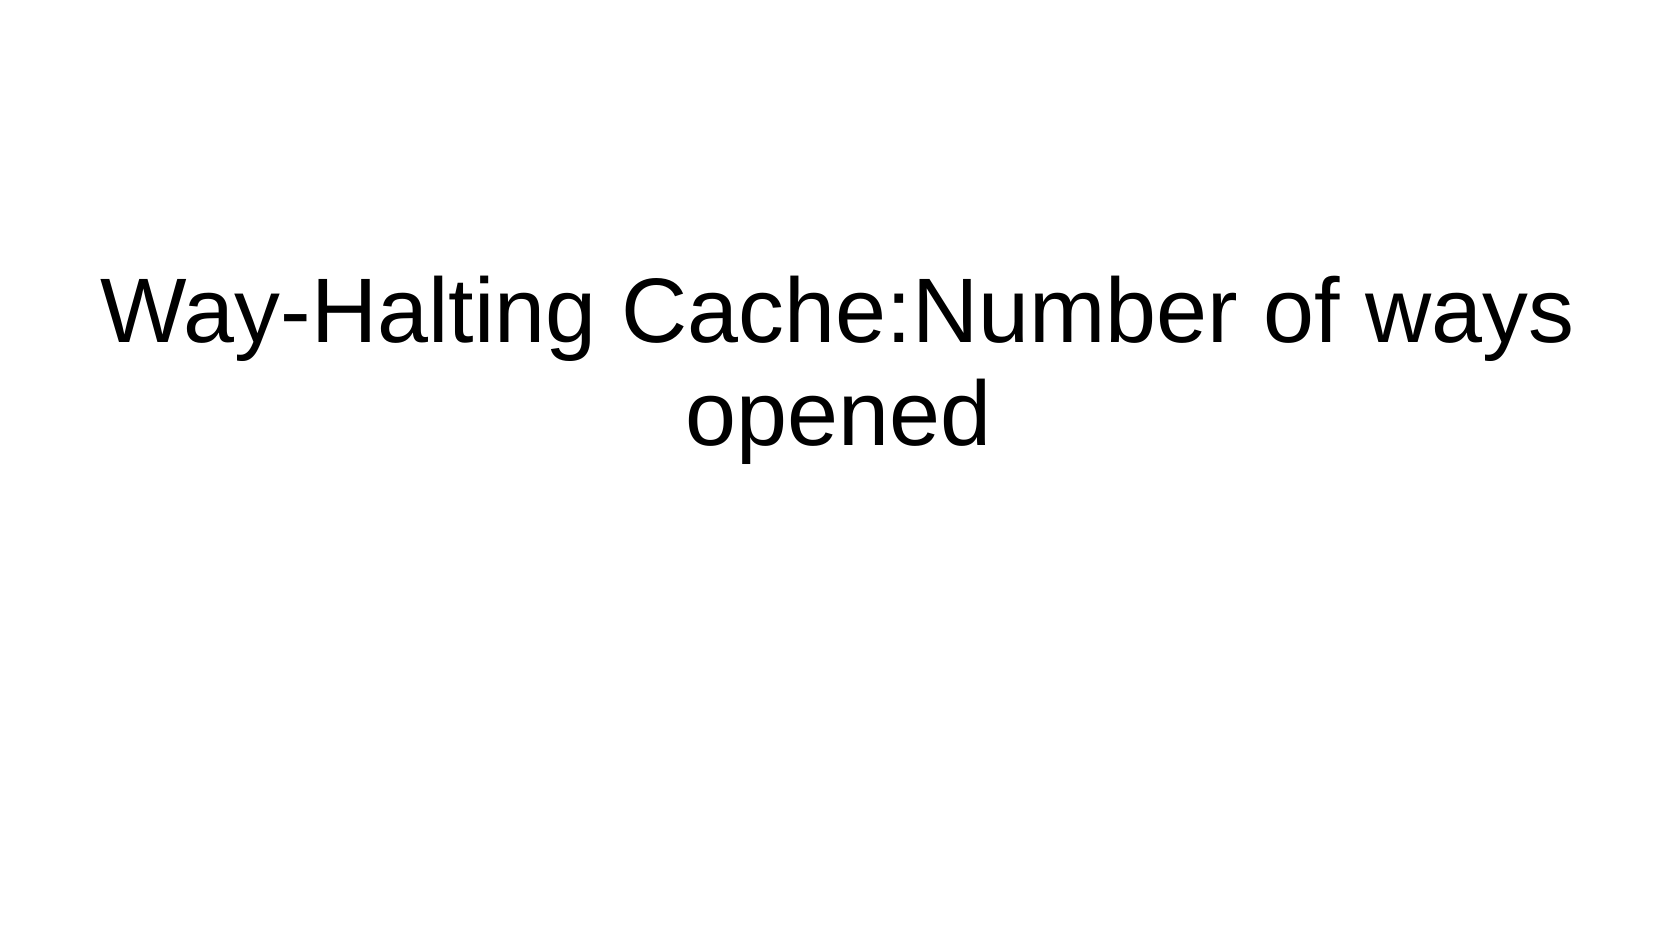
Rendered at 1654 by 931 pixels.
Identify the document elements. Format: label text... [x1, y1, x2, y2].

title Way-Halting Cache:Number of ways opened [94, 259, 1583, 465]
